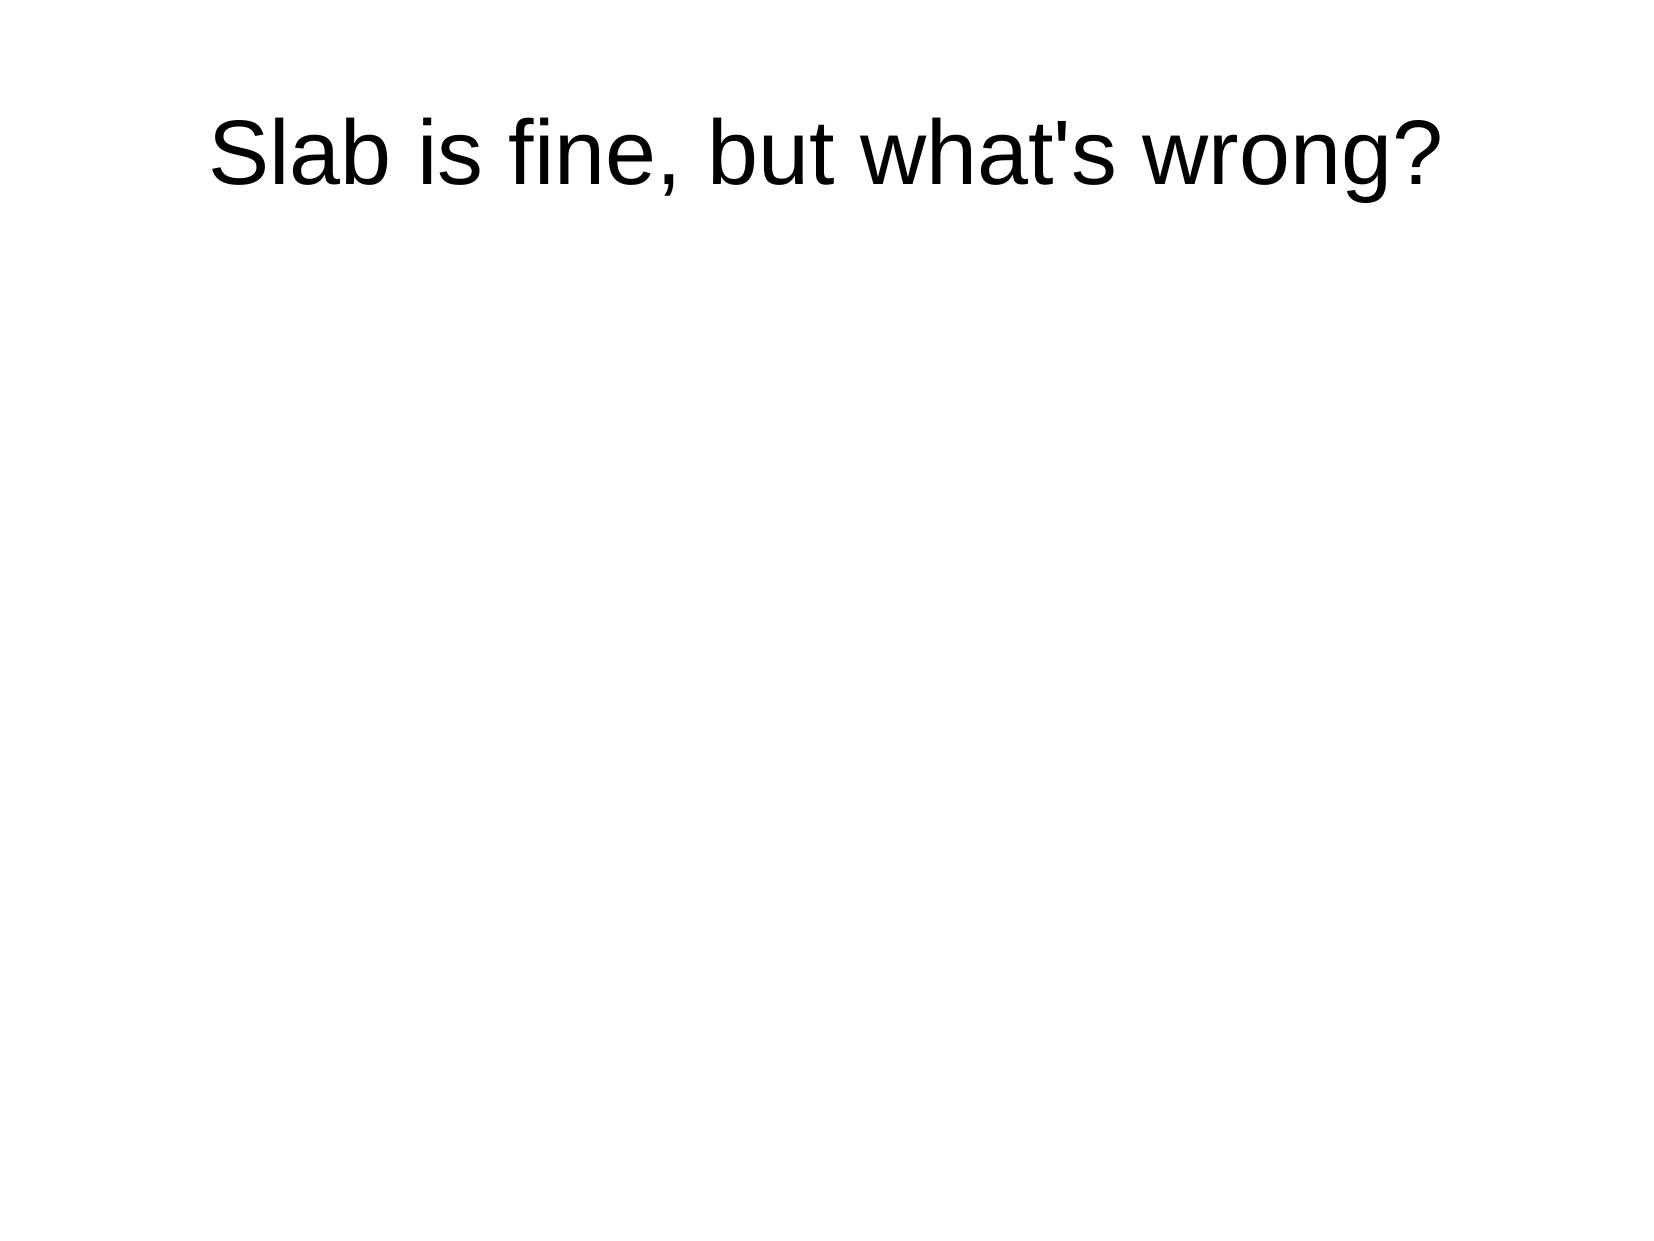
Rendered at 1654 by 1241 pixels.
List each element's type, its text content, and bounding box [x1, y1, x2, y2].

title Slab is fine, but what's wrong? [82, 49, 1571, 257]
